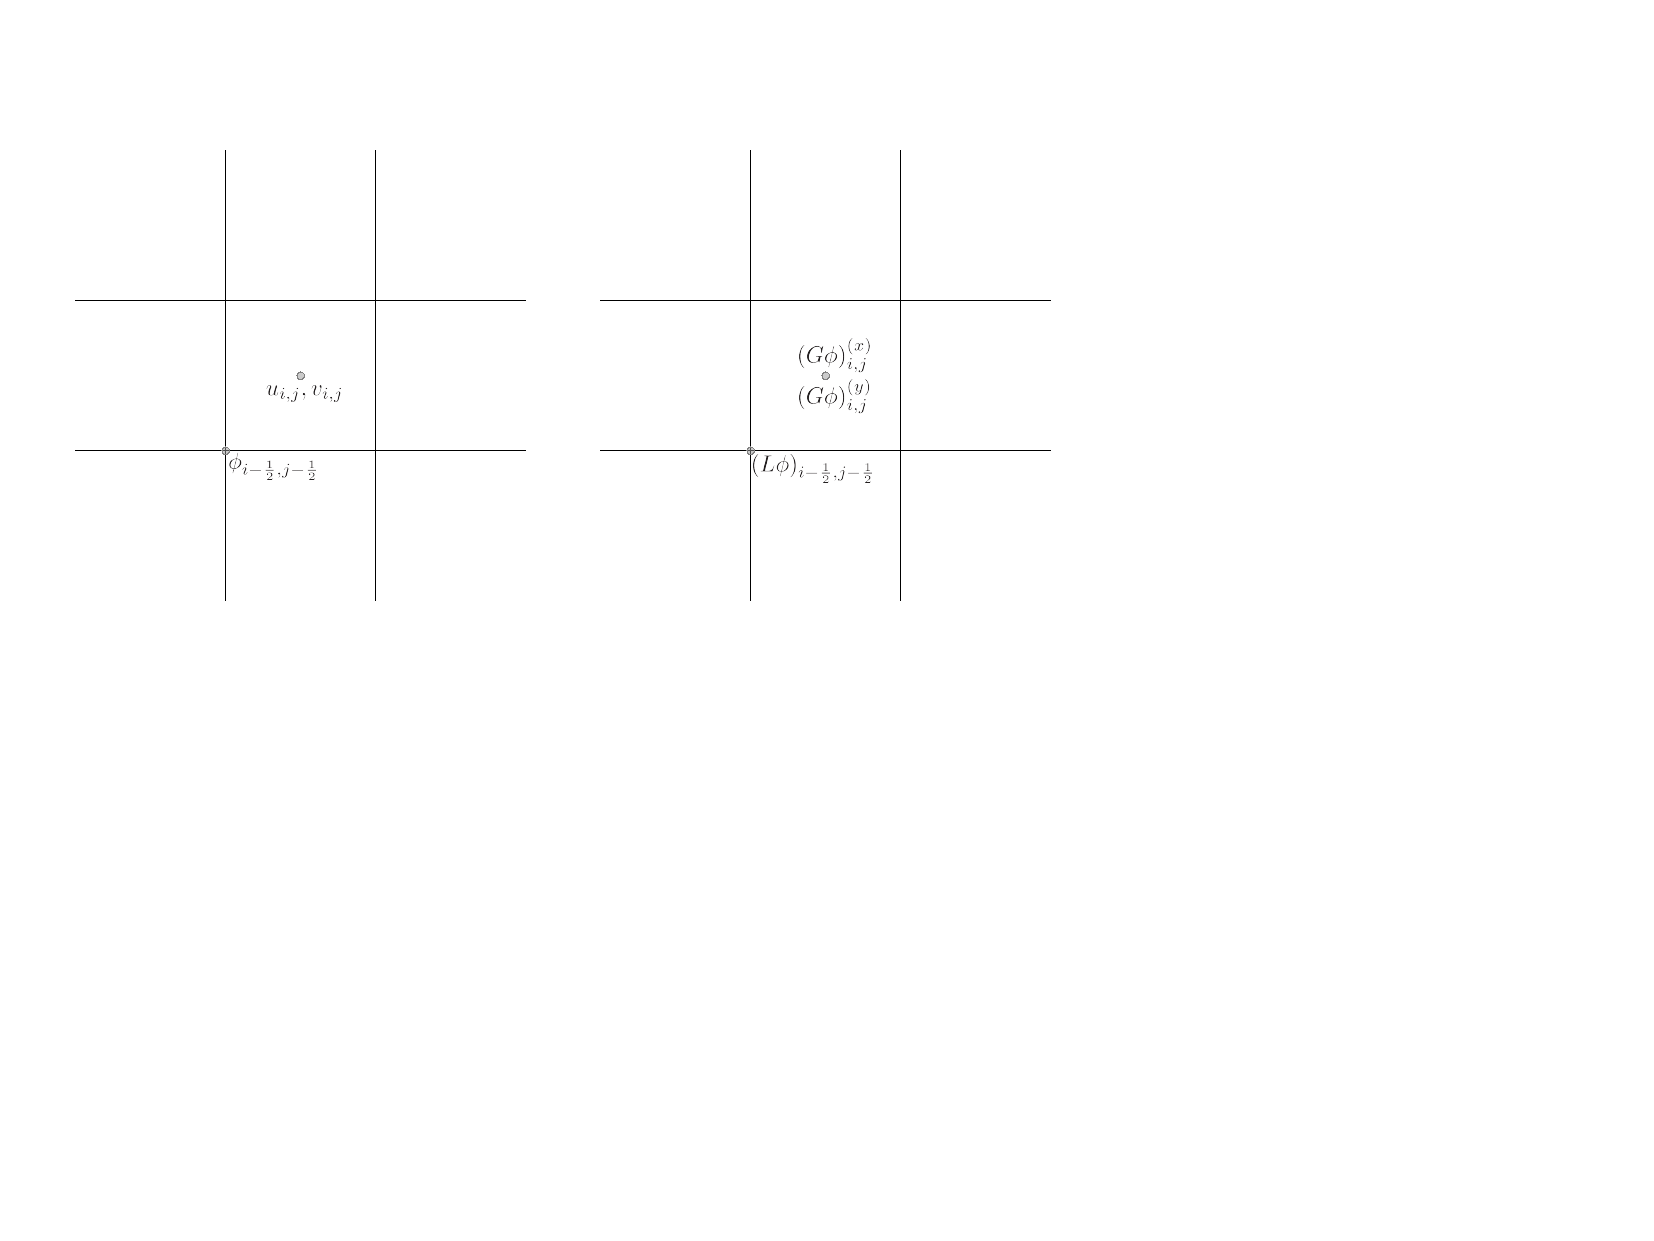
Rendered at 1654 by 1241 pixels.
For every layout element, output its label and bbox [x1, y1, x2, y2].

picture [795, 376, 874, 416]
text_box [296, 371, 305, 380]
picture [749, 451, 874, 484]
text_box [221, 446, 230, 455]
picture [264, 382, 347, 403]
picture [224, 451, 317, 481]
picture [795, 335, 874, 375]
text_box [746, 446, 755, 455]
